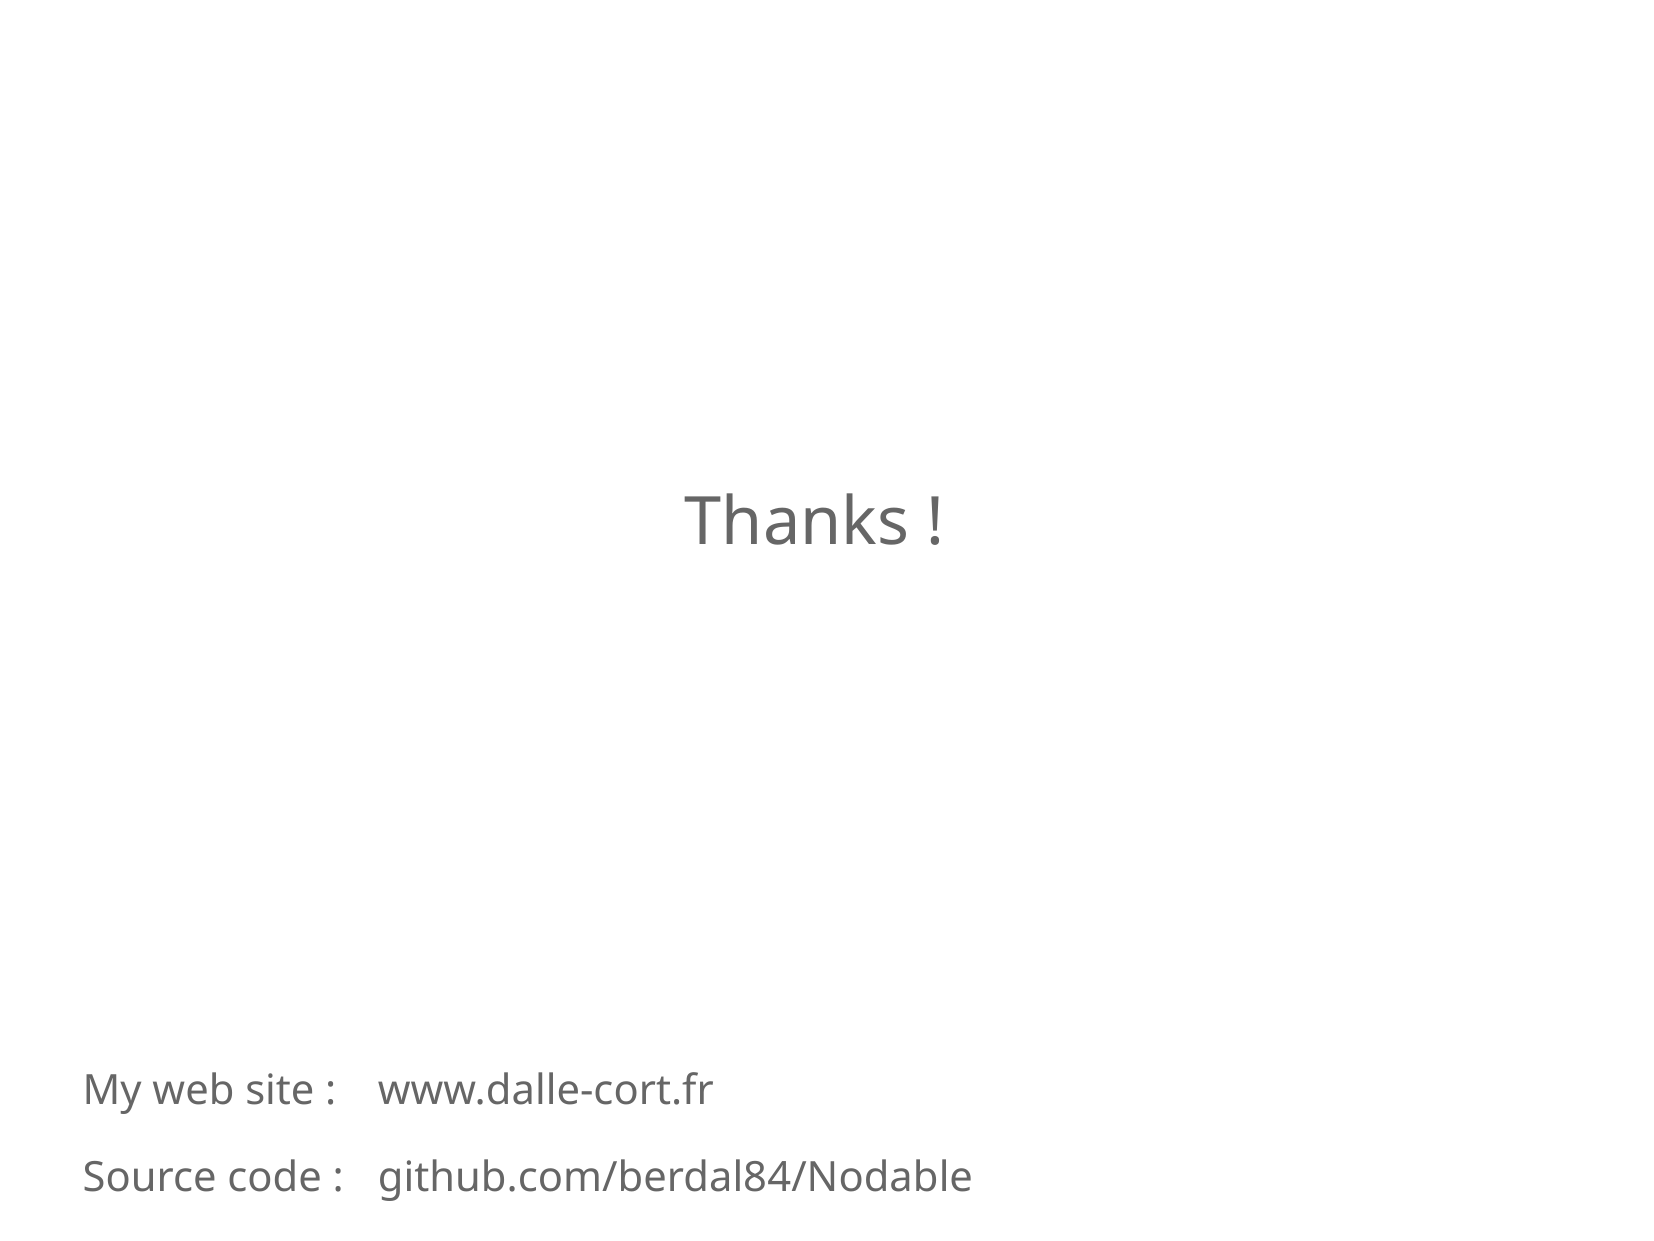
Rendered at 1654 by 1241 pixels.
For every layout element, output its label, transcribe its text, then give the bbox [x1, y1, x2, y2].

list Thanks ! My web site : www.dalle-cort.fr Source code : github.com/berdal84/Nodable [82, 472, 1548, 1205]
